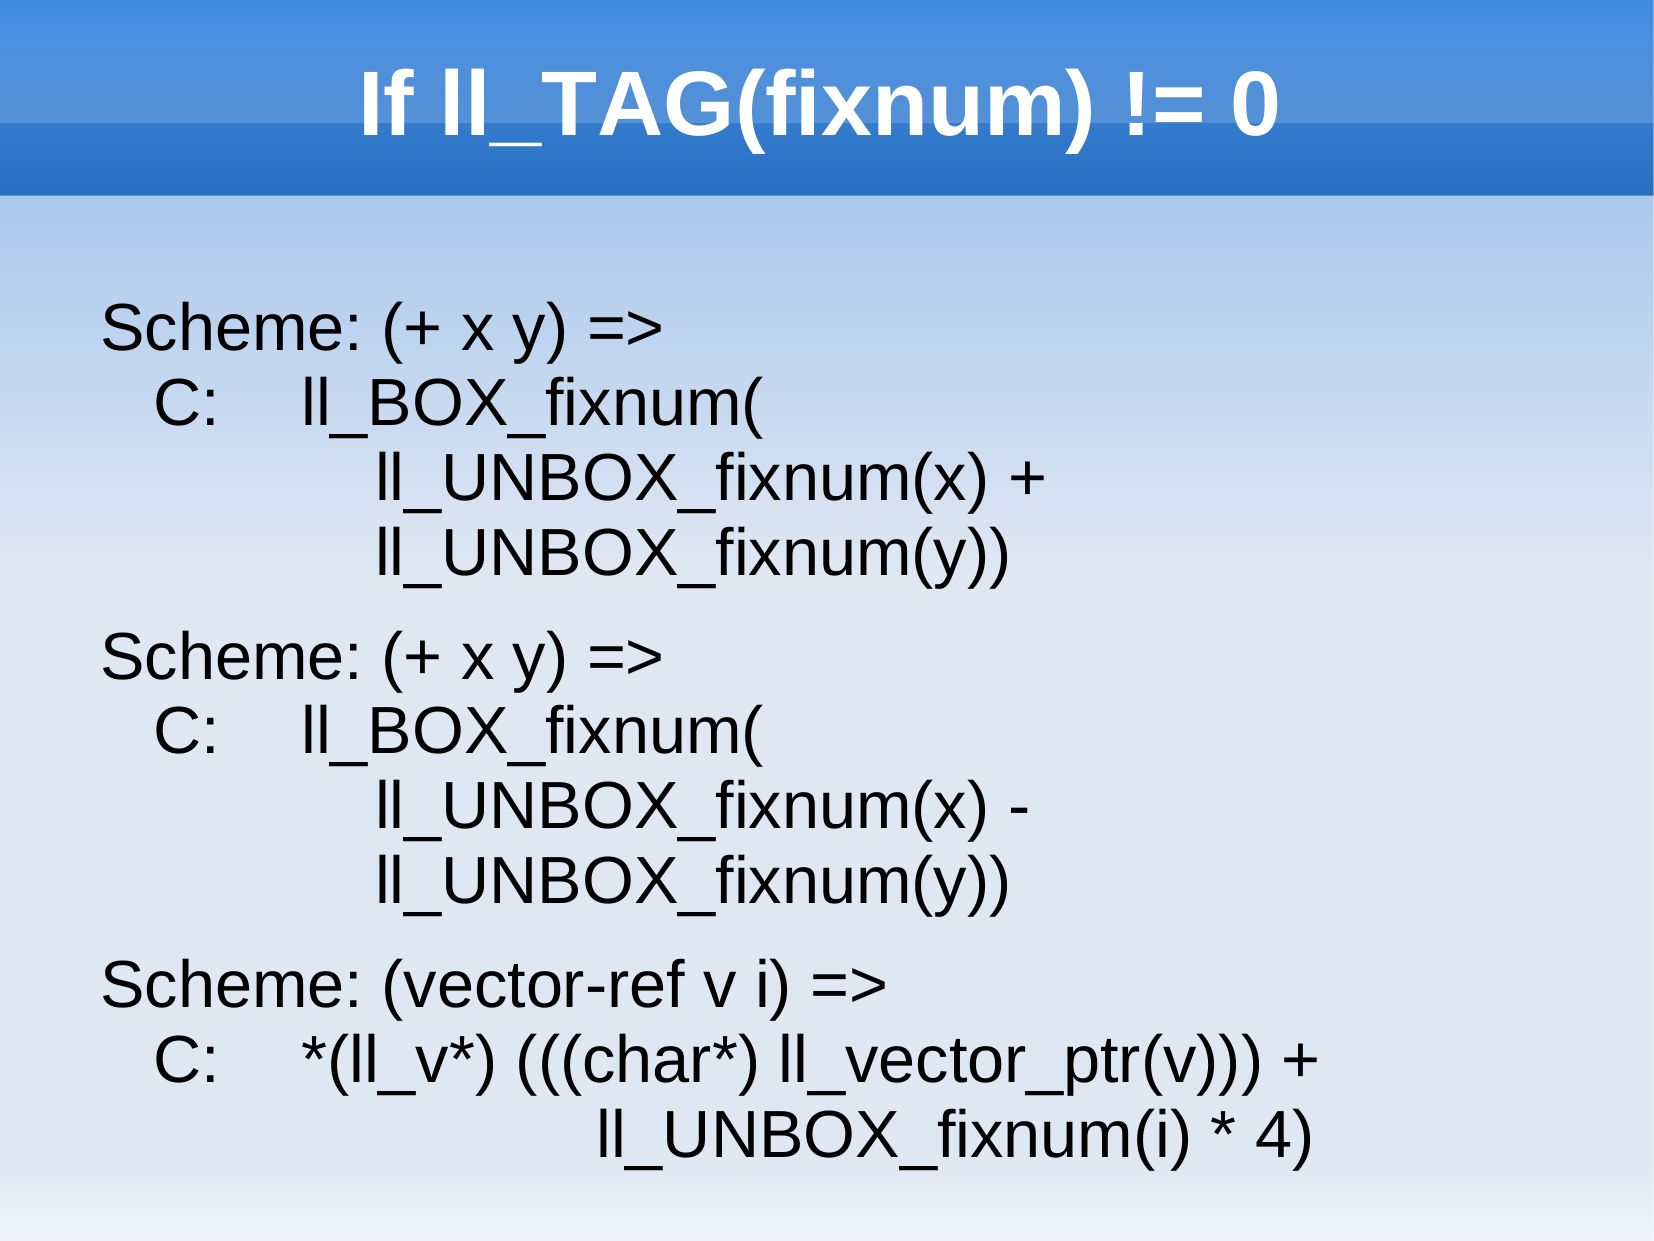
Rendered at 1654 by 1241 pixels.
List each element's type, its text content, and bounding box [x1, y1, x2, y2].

picture [0, 0, 1654, 1241]
list Scheme: (+ x y) => C: ll_BOX_fixnum( ll_UNBOX_fixnum(x) + ll_UNBOX_fixnum(y)) Scheme: (+ x y) => C: ll_BOX_fixnum( ll_UNBOX_fixnum(x) - ll_UNBOX_fixnum(y)) Scheme: (vector-ref v i) => C: *(ll_v*) (((char*) ll_vector_ptr(v))) + ll_UNBOX_fixnum(i) * 4) [82, 290, 1571, 1172]
title If ll_TAG(fixnum) != 0 [76, 7, 1565, 200]
